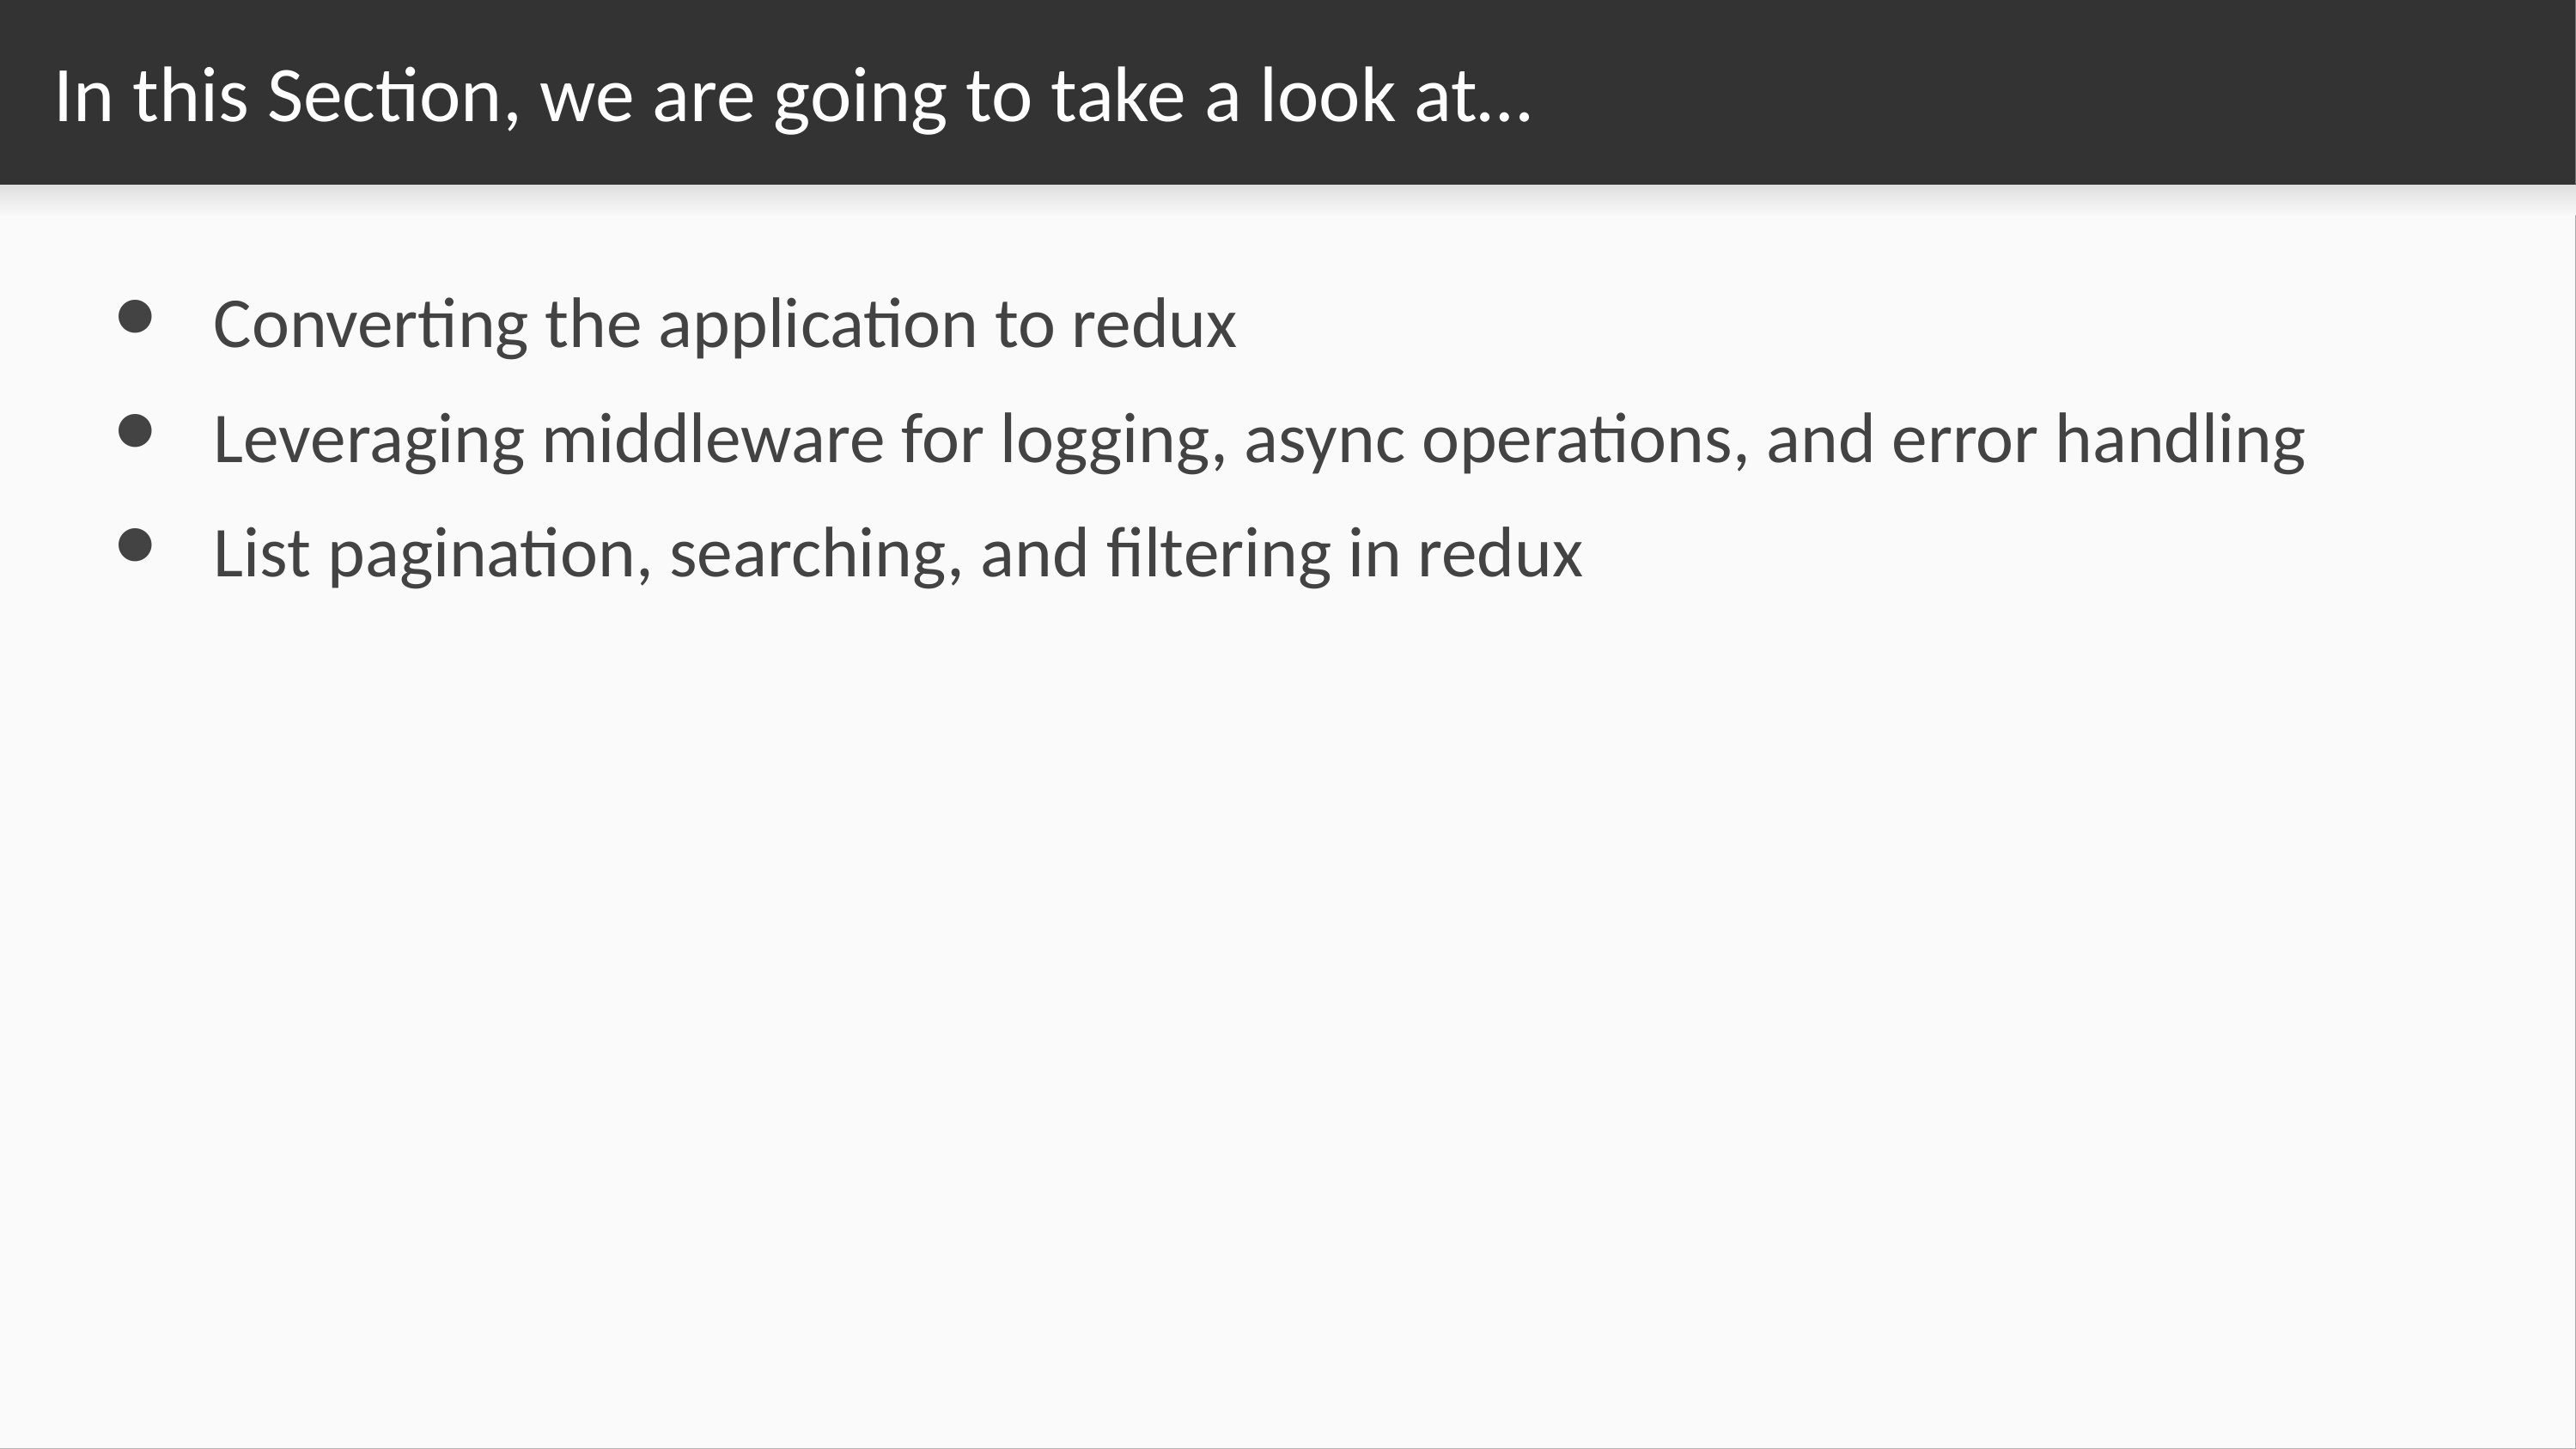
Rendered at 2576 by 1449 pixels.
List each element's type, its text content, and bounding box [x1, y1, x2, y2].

list Converting the application to redux Leveraging middleware for logging, async operations, and error handling List pagination, searching, and filtering in redux [59, 250, 2514, 1384]
title In this Section, we are going to take a look at… [27, 4, 2514, 175]
